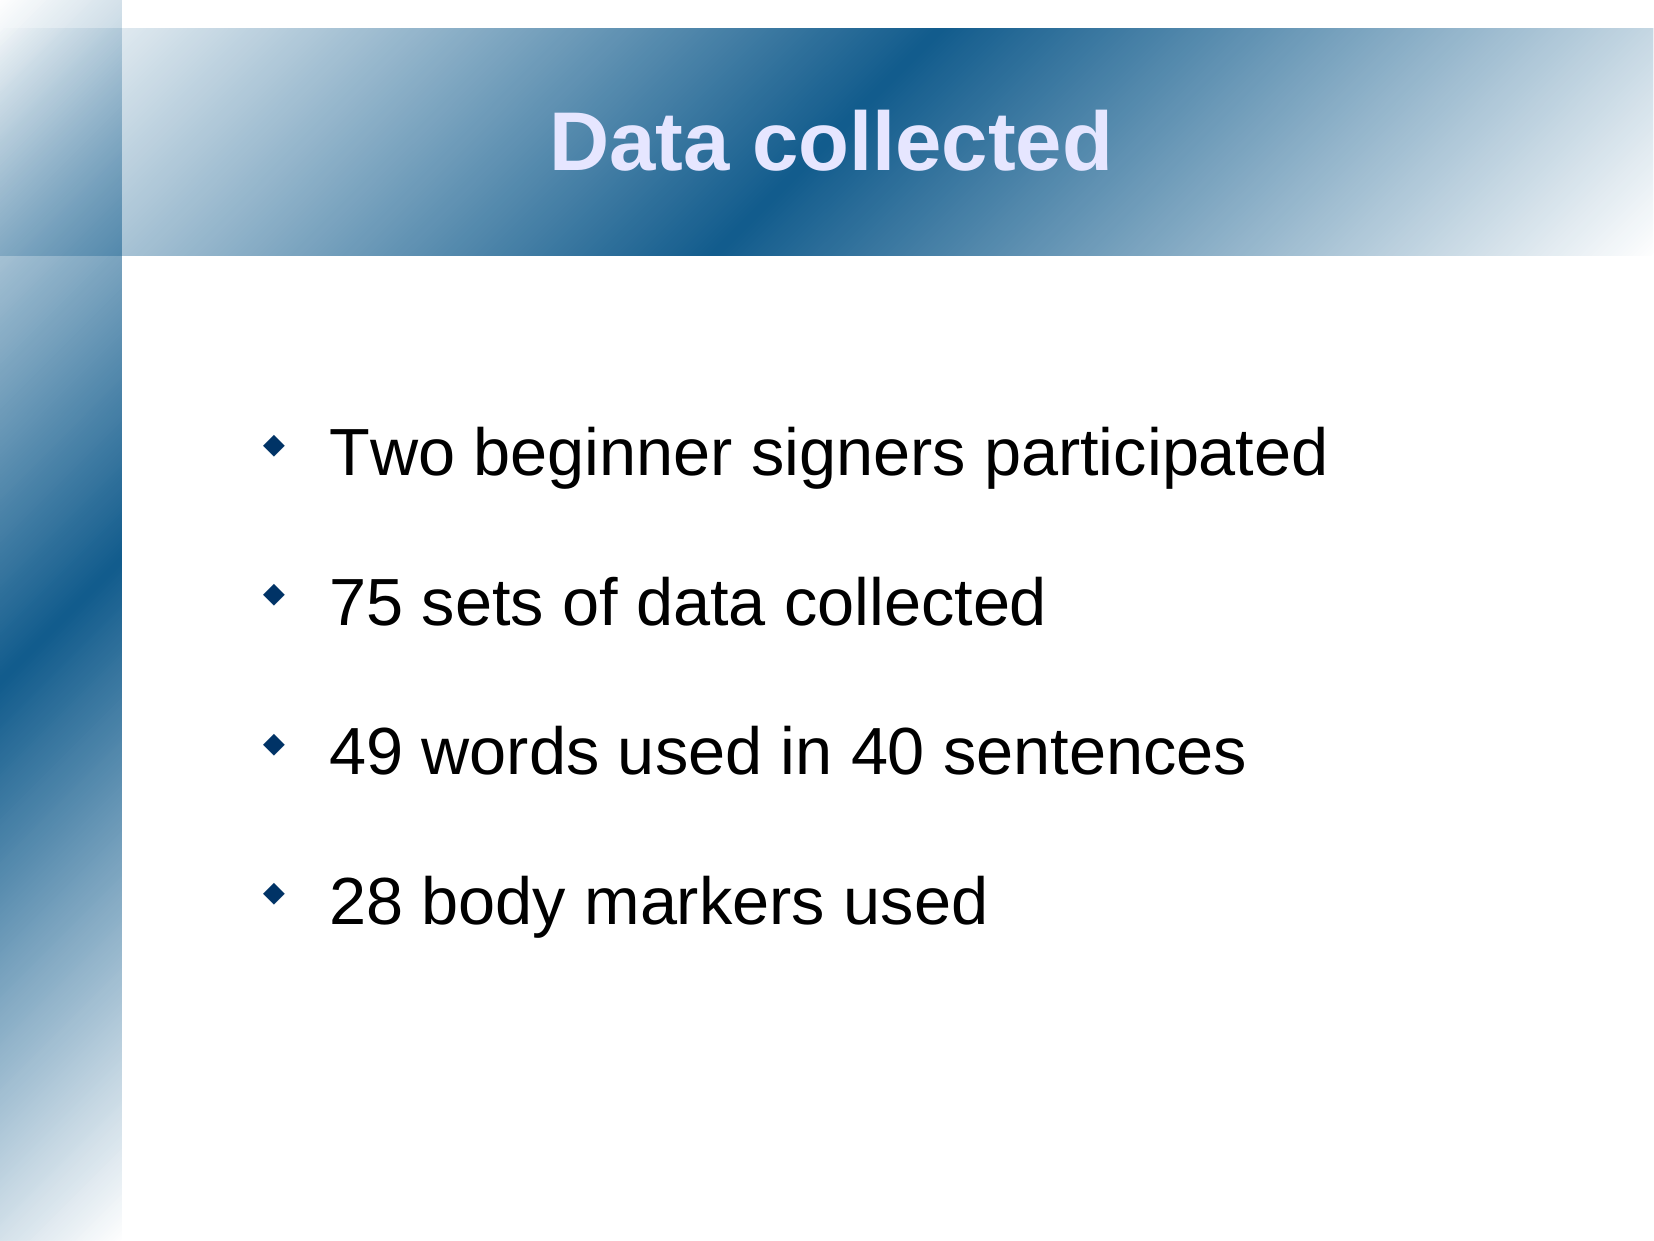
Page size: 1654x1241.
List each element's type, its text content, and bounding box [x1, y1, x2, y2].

list Two beginner signers participated 75 sets of data collected 49 words used in 40 sentences 28 body markers used [258, 265, 1633, 1010]
title Data collected [125, 37, 1538, 246]
